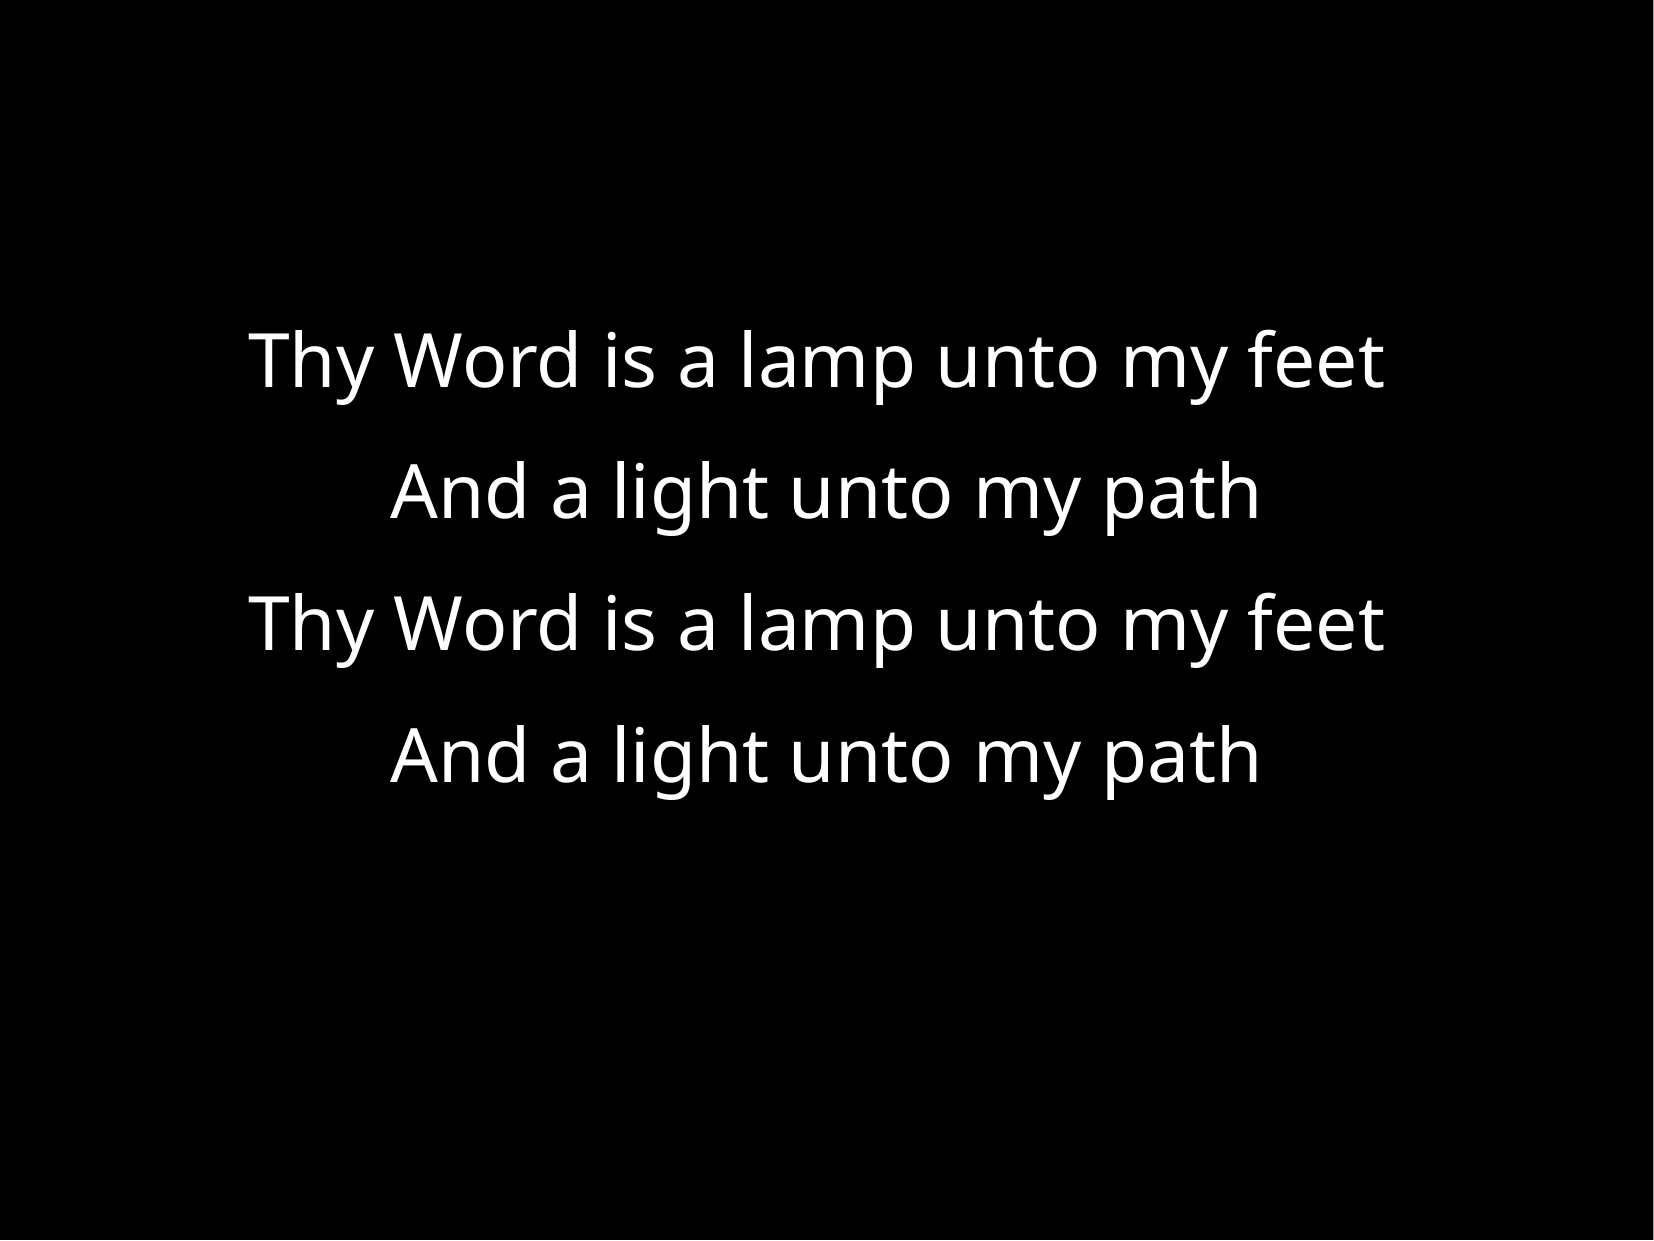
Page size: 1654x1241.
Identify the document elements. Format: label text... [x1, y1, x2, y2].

list Thy Word is a lamp unto my feet And a light unto my path Thy Word is a lamp unto my feet And a light unto my path [0, 307, 1654, 1229]
